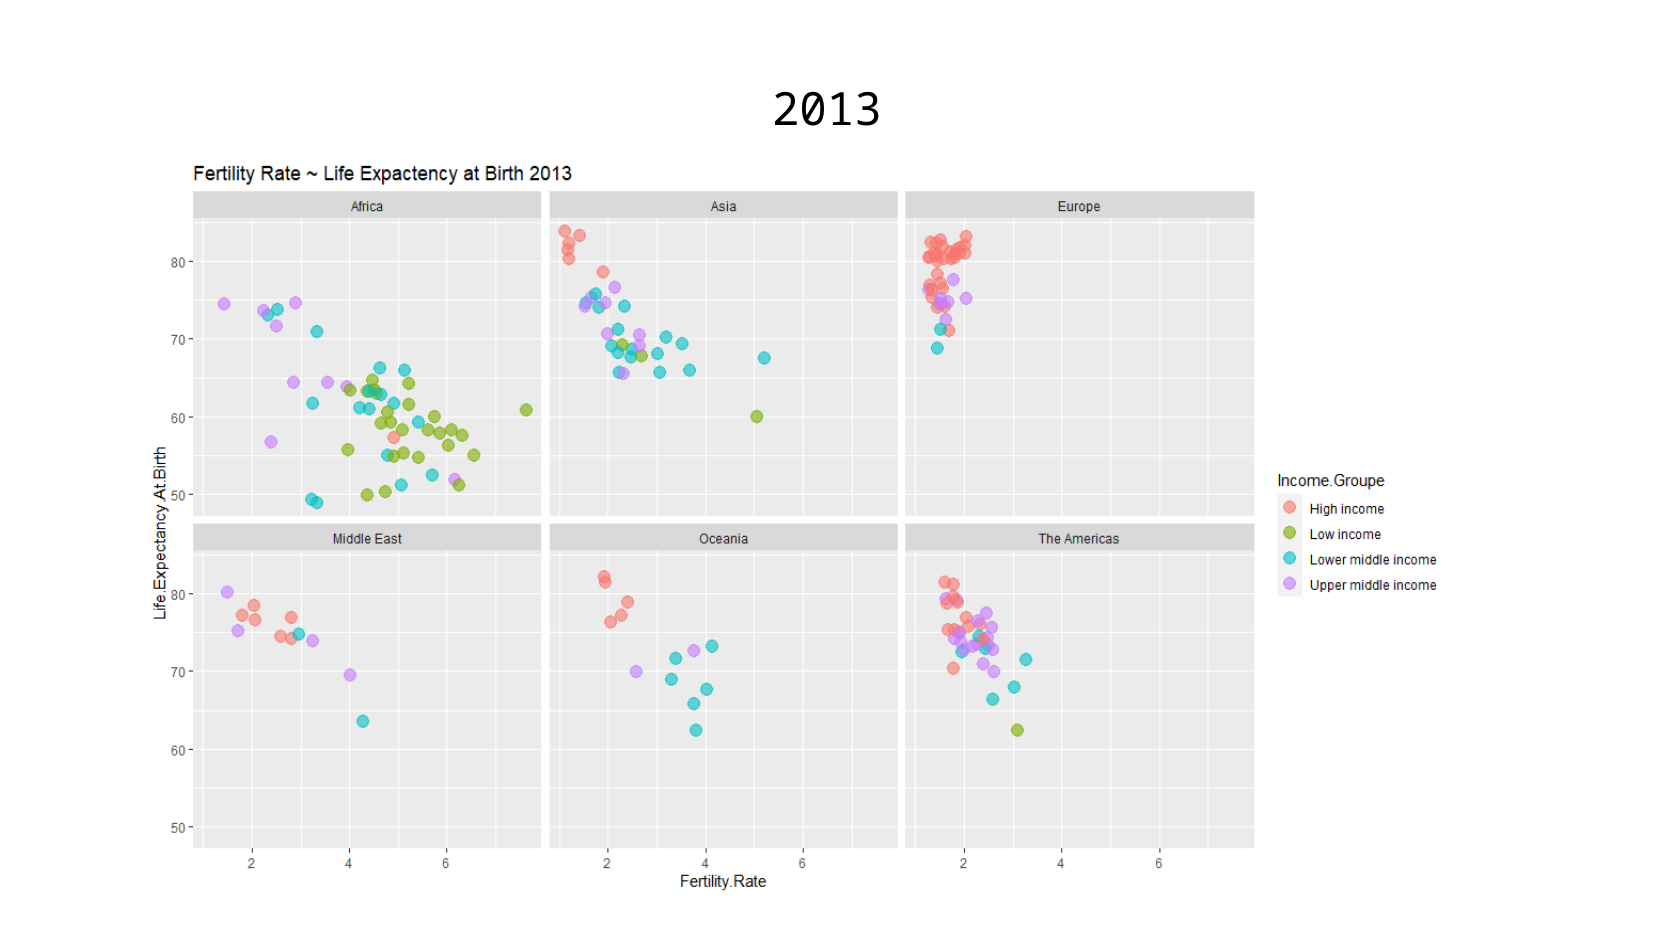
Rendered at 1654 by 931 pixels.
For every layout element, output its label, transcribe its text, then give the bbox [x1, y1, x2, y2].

picture [144, 156, 1453, 898]
text_box 2013 [602, 69, 1052, 142]
